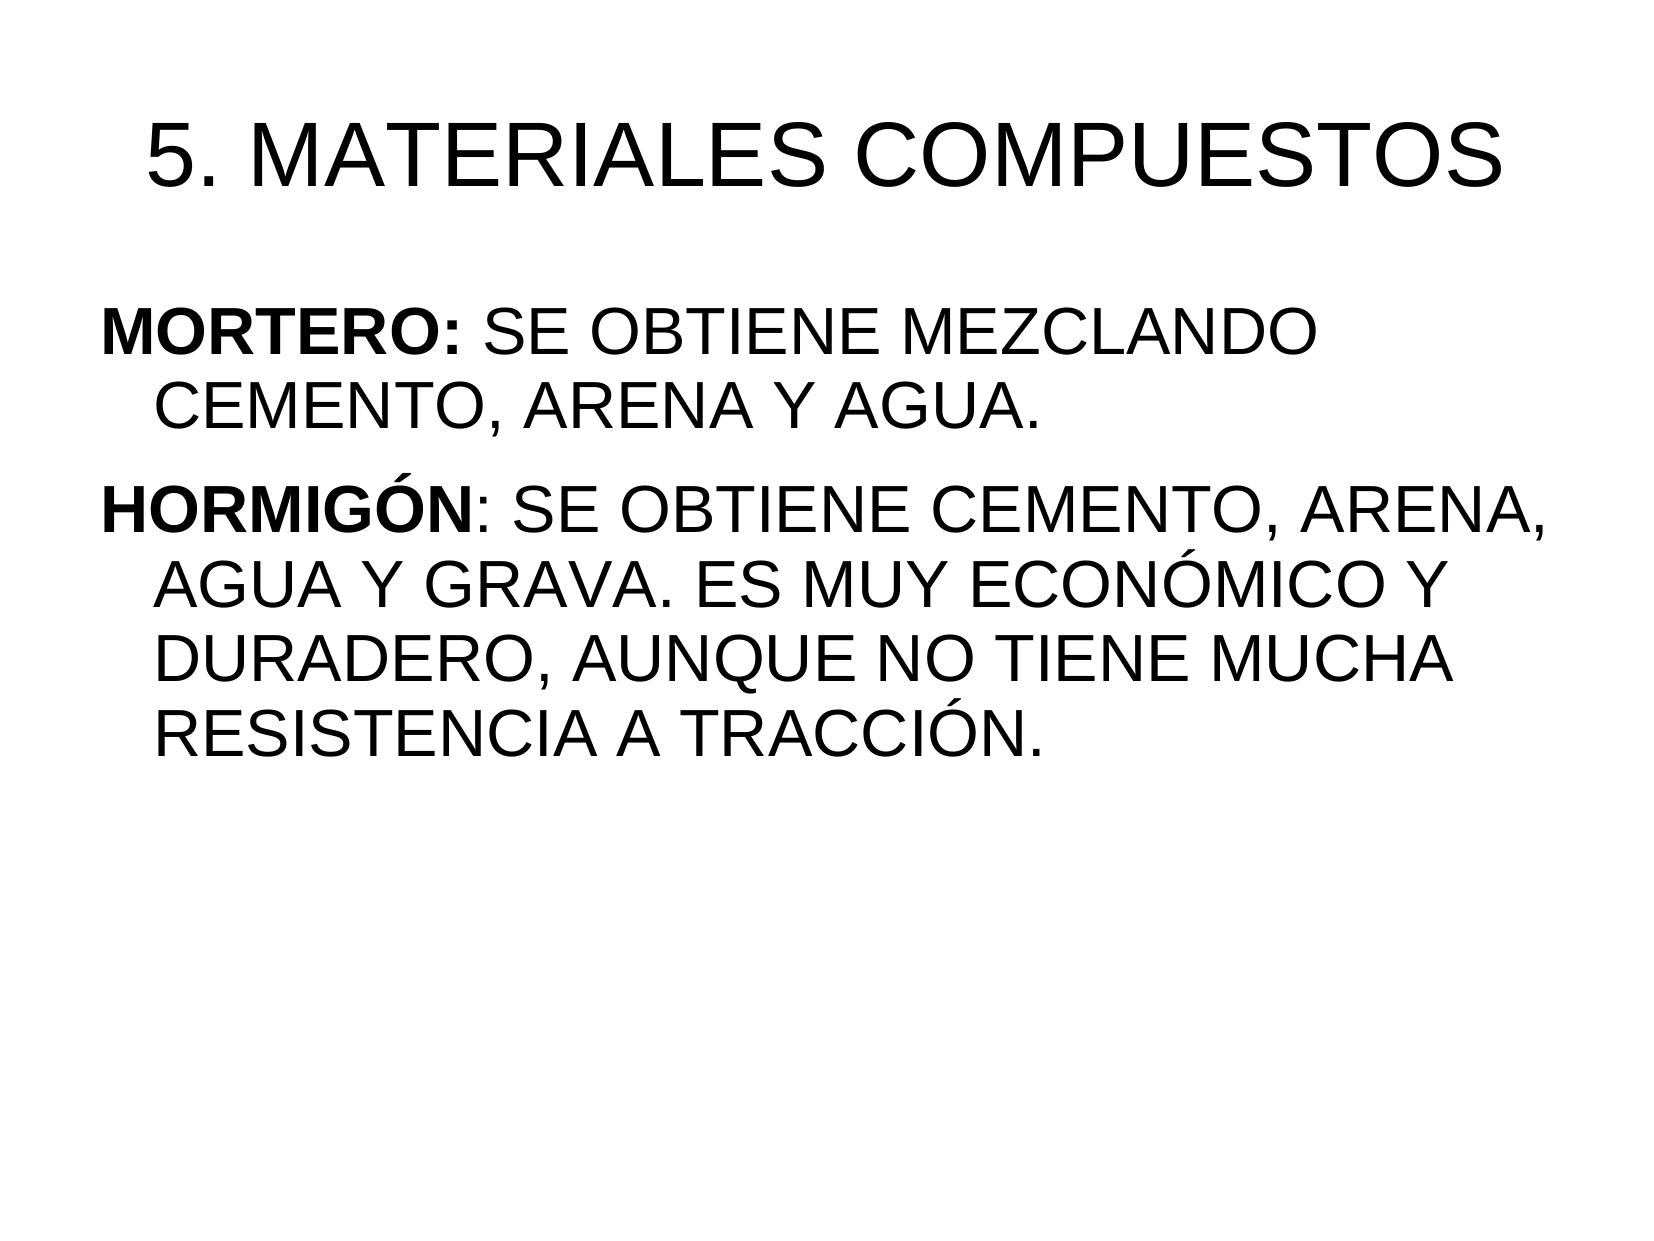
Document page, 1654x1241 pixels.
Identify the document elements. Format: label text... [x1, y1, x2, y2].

title 5. MATERIALES COMPUESTOS [82, 56, 1571, 250]
list MORTERO: SE OBTIENE MEZCLANDO CEMENTO, ARENA Y AGUA. HORMIGÓN: SE OBTIENE CEMENTO, ARENA, AGUA Y GRAVA. ES MUY ECONÓMICO Y DURADERO, AUNQUE NO TIENE MUCHA RESISTENCIA A TRACCIÓN. [82, 290, 1571, 1109]
